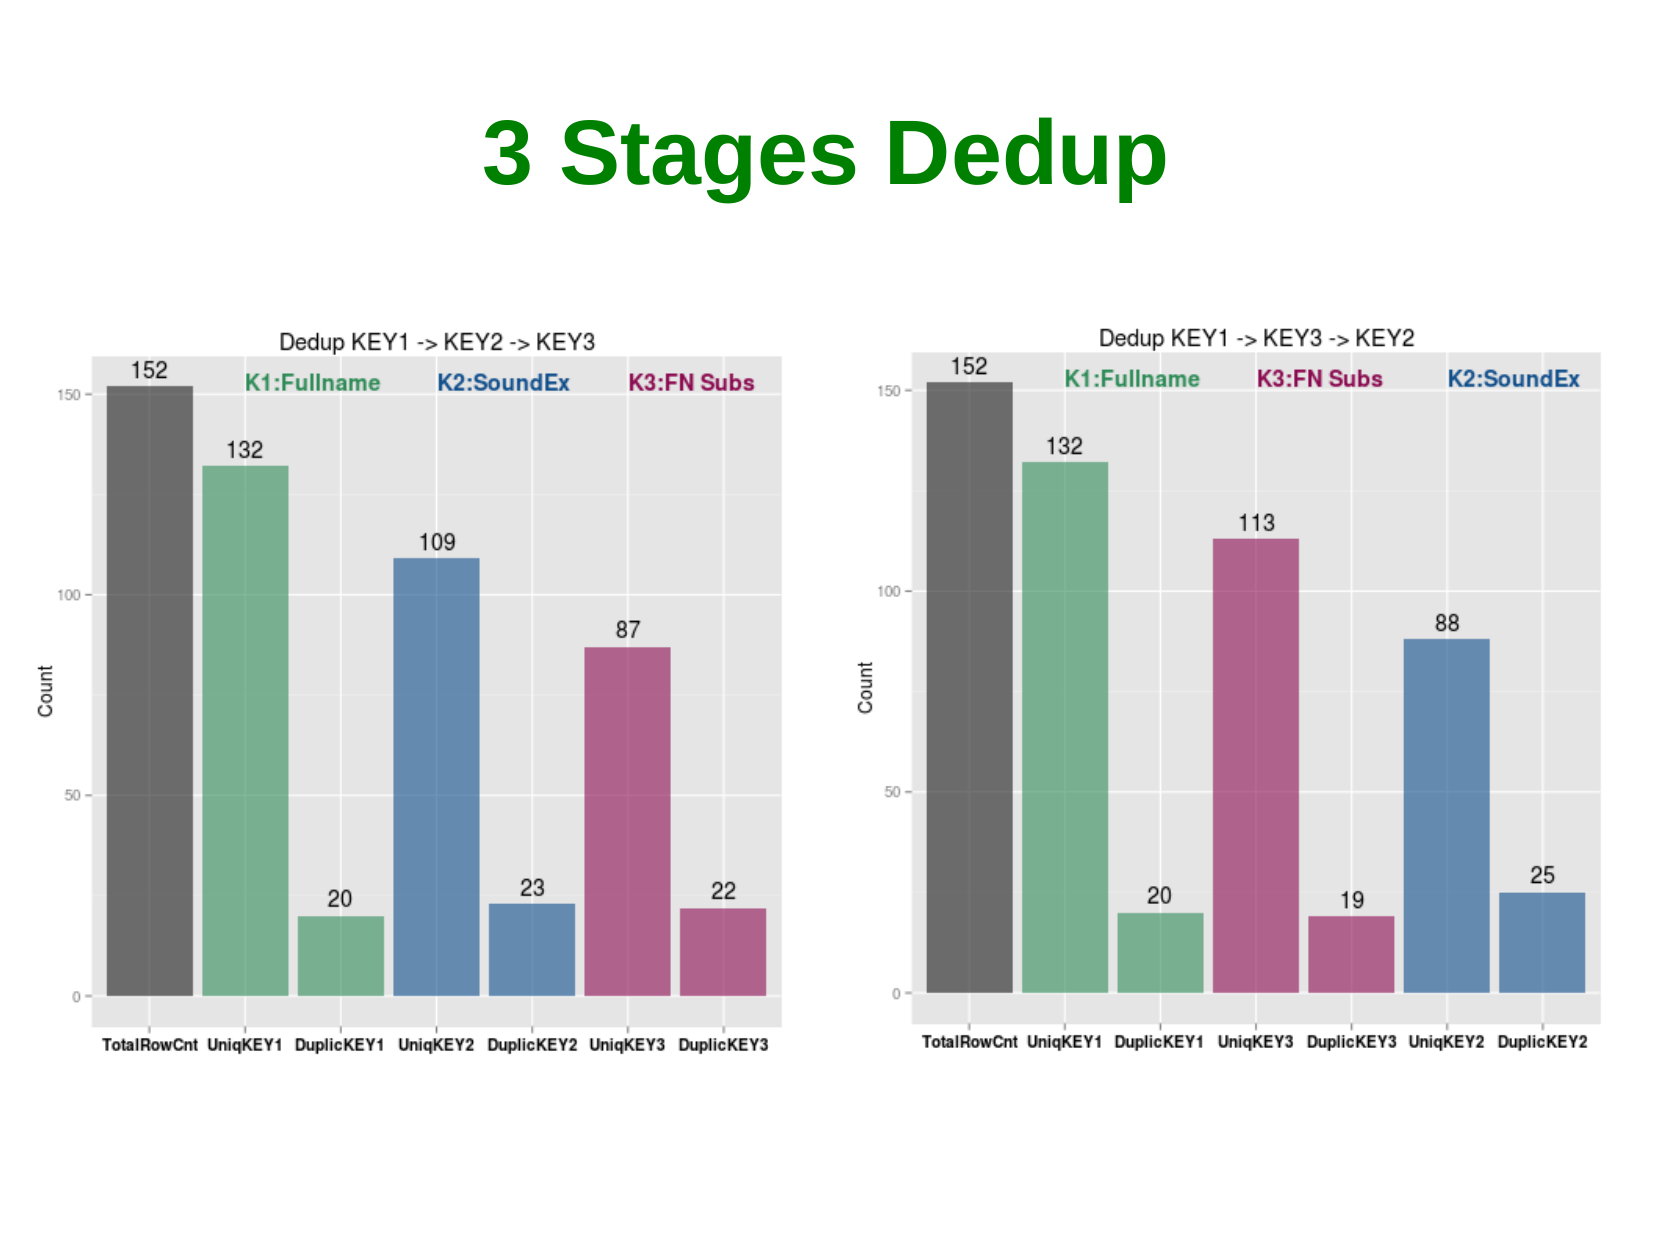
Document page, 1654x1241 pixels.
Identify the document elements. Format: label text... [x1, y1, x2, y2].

picture [21, 305, 804, 1087]
picture [841, 301, 1623, 1084]
title 3 Stages Dedup [82, 49, 1571, 257]
